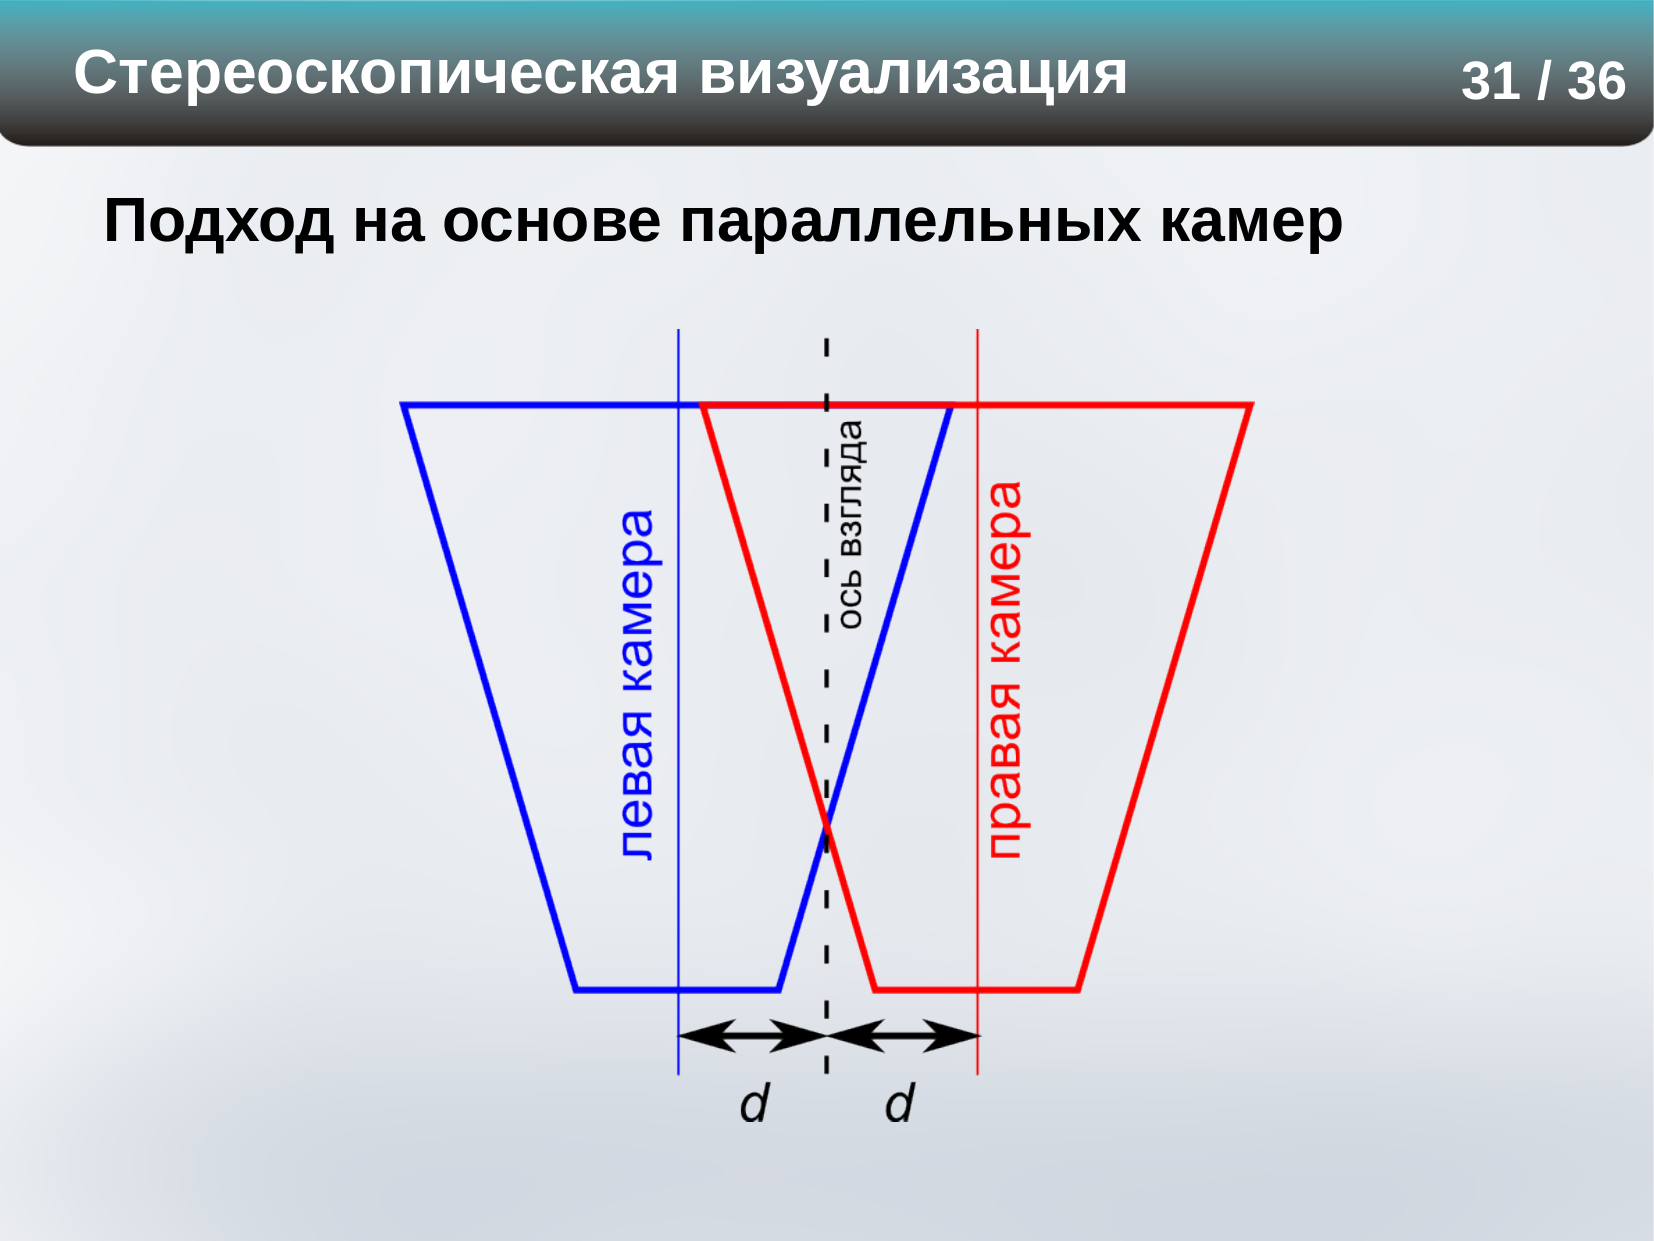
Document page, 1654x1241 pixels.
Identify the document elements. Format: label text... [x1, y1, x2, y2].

text_box Стереоскопическая визуализация [59, 29, 1359, 115]
picture [0, 0, 1654, 1241]
text_box Подход на основе параллельных камер [88, 177, 1565, 262]
text_box 5 / 36 [1446, 42, 1654, 179]
